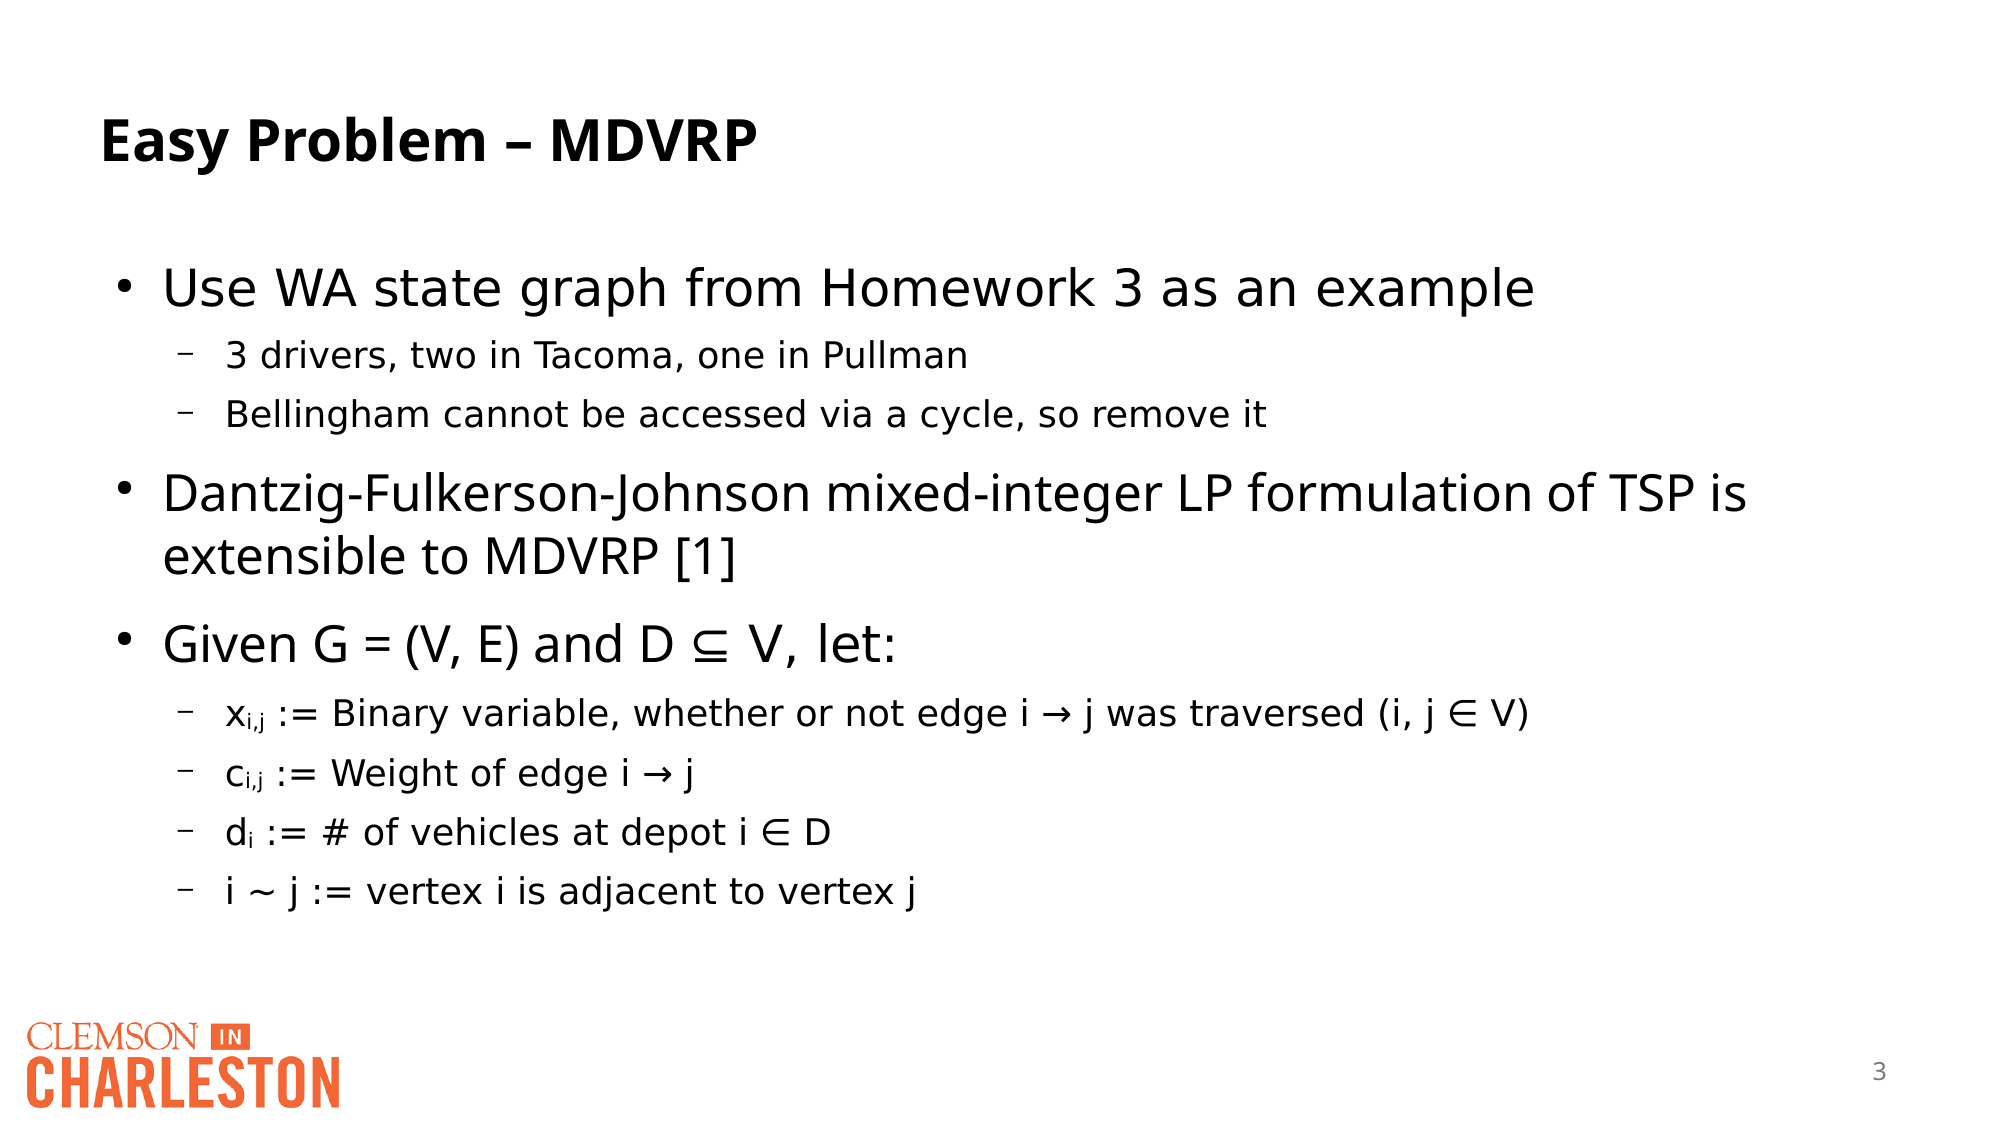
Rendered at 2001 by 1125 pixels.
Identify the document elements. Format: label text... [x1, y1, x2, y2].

list Use WA state graph from Homework 3 as an example 3 drivers, two in Tacoma, one in Pullman Bellingham cannot be accessed via a cycle, so remove it Dantzig-Fulkerson-Johnson mixed-integer LP formulation of TSP is extensible to MDVRP [1] Given G = (V, E) and D ⊆ V, let: xi,j := Binary variable, whether or not edge i → j was traversed (i, j ∈ V) ci,j := Weight of edge i → j di := # of vehicles at depot i ∈ D i ~ j := vertex i is adjacent to vertex j [99, 263, 1900, 916]
picture [27, 1022, 339, 1108]
title Easy Problem – MDVRP [99, 44, 1900, 233]
